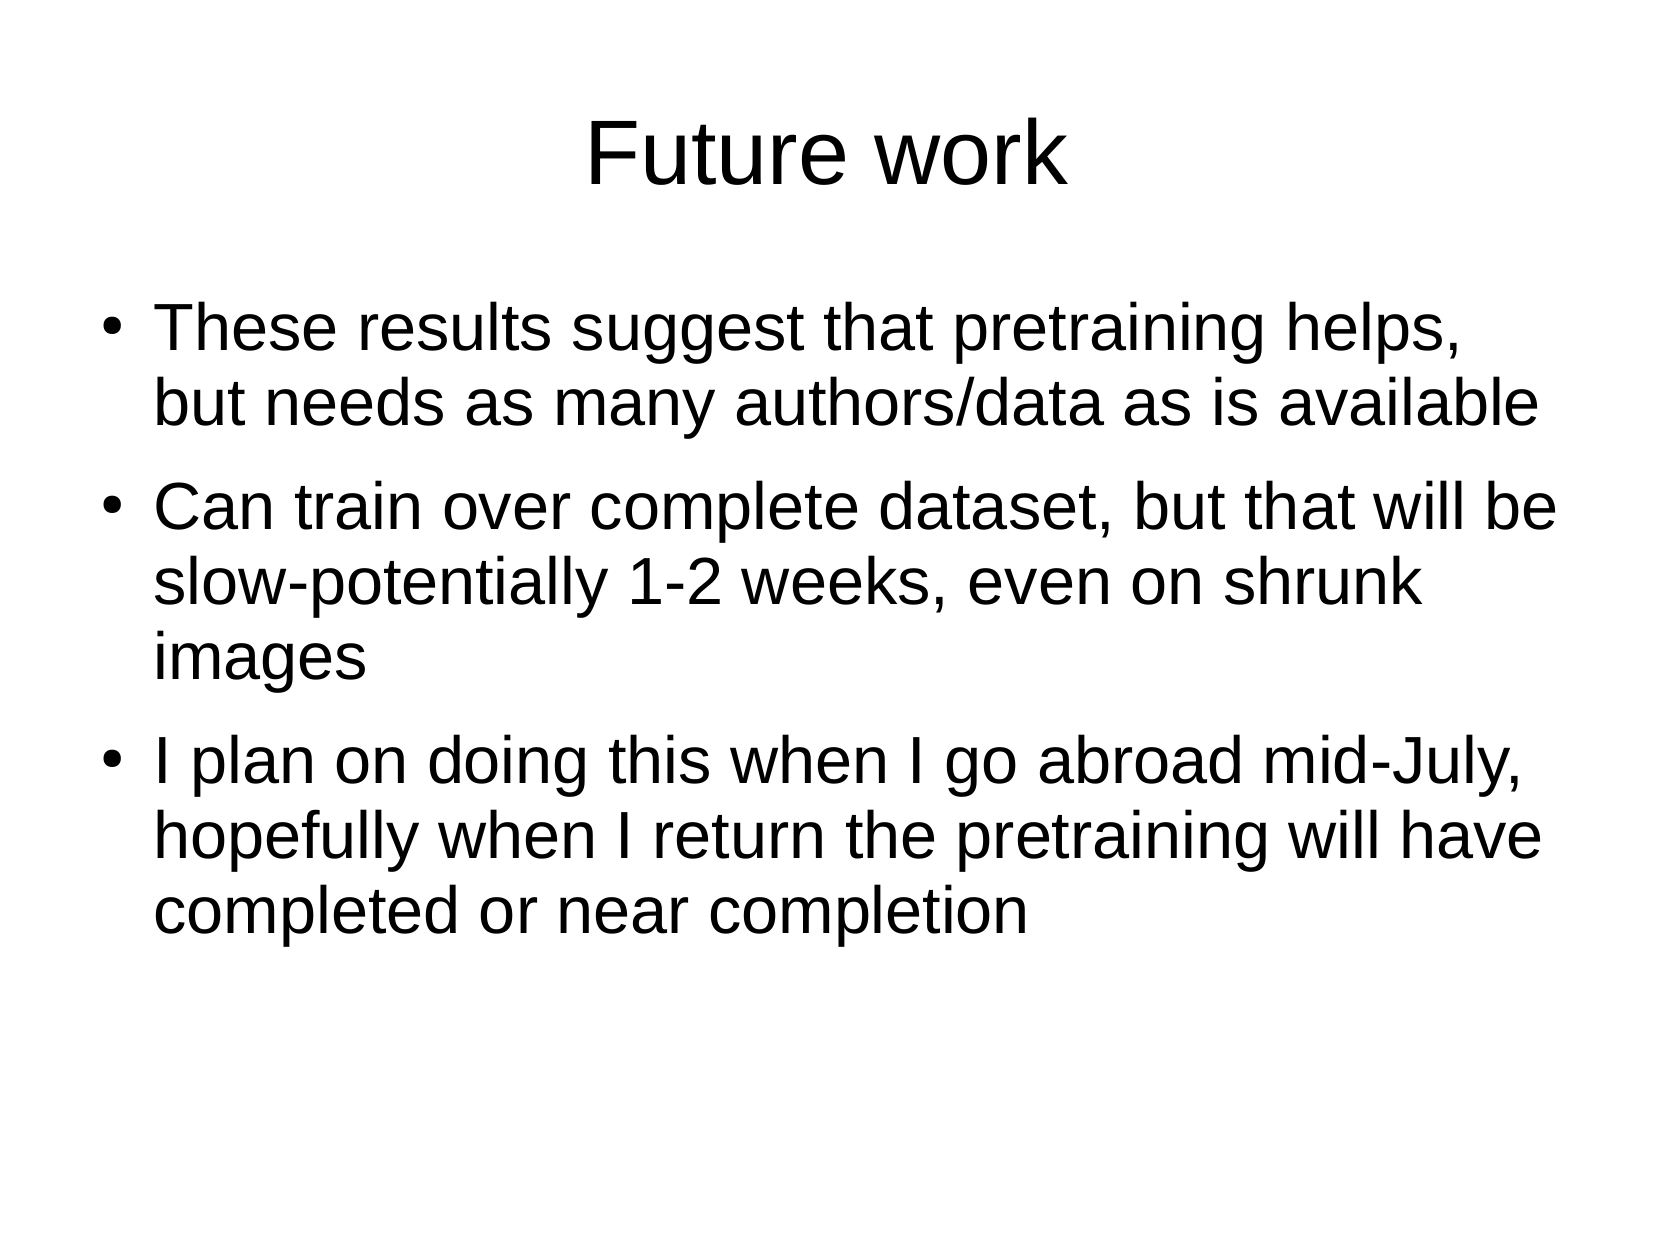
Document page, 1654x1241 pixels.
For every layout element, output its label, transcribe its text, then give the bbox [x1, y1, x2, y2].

title Future work [82, 49, 1571, 257]
list These results suggest that pretraining helps, but needs as many authors/data as is available Can train over complete dataset, but that will be slow-potentially 1-2 weeks, even on shrunk images I plan on doing this when I go abroad mid-July, hopefully when I return the pretraining will have completed or near completion [82, 290, 1571, 1010]
